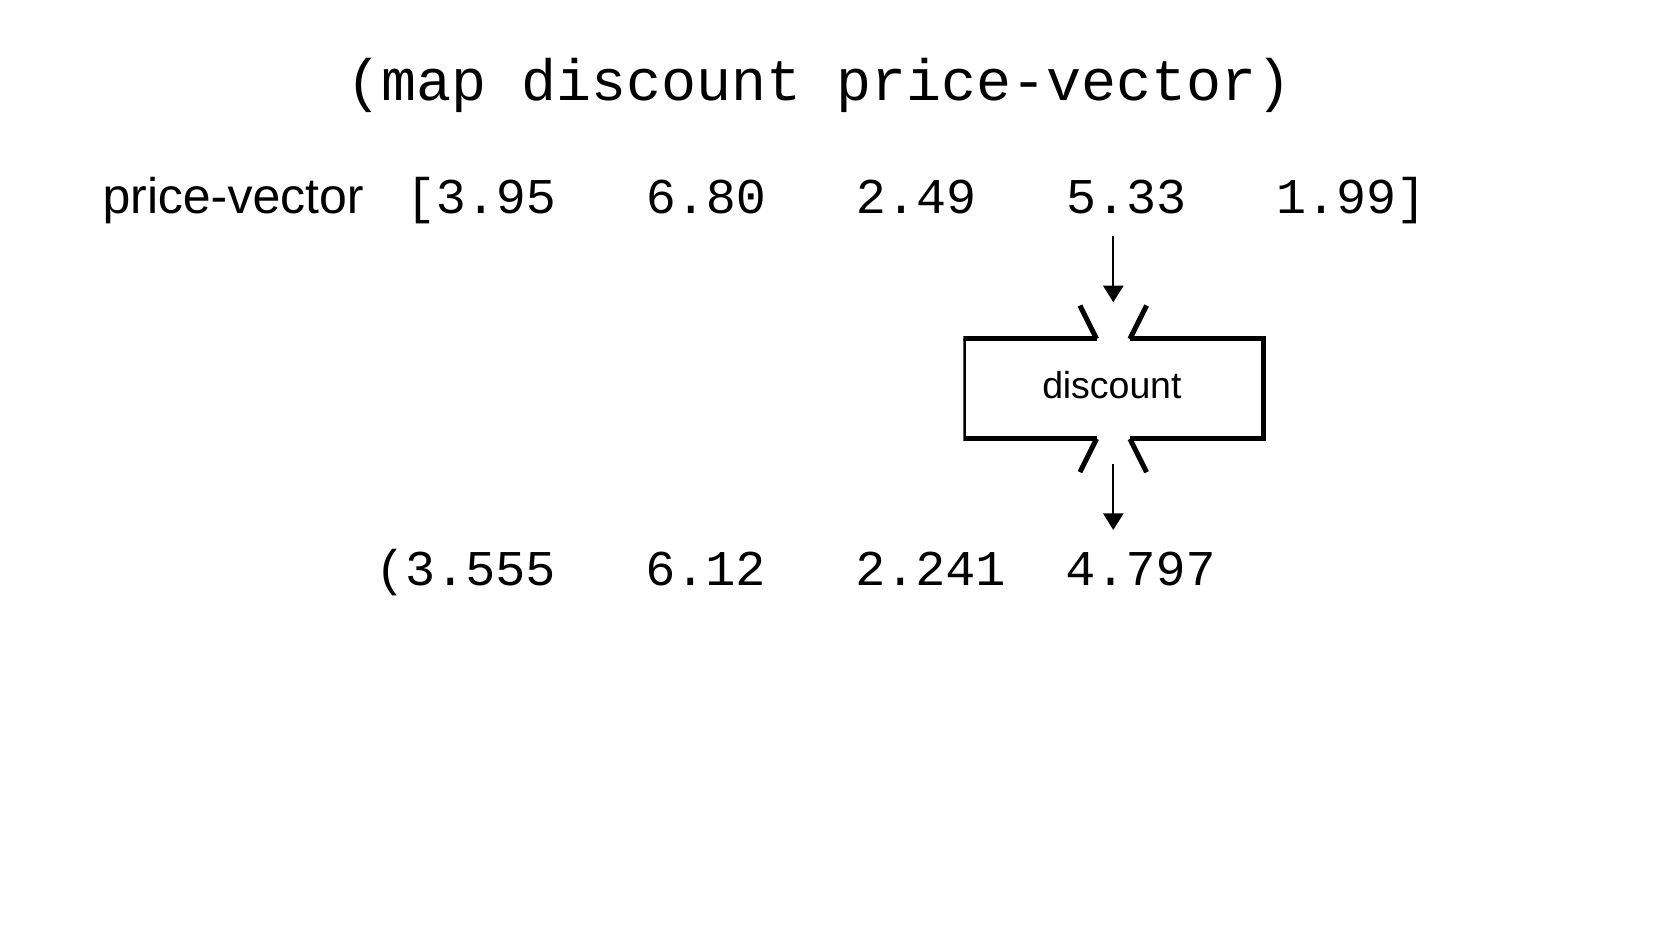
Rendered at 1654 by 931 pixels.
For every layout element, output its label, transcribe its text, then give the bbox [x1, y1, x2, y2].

picture [963, 272, 1272, 473]
text_box (3.555 6.12 2.241 4.797 [360, 535, 1561, 616]
text_box discount [1027, 357, 1208, 415]
text_box (map discount price-vector) [331, 45, 1322, 126]
text_box price-vector [3.95 6.80 2.49 5.33 1.99] [87, 160, 1471, 241]
